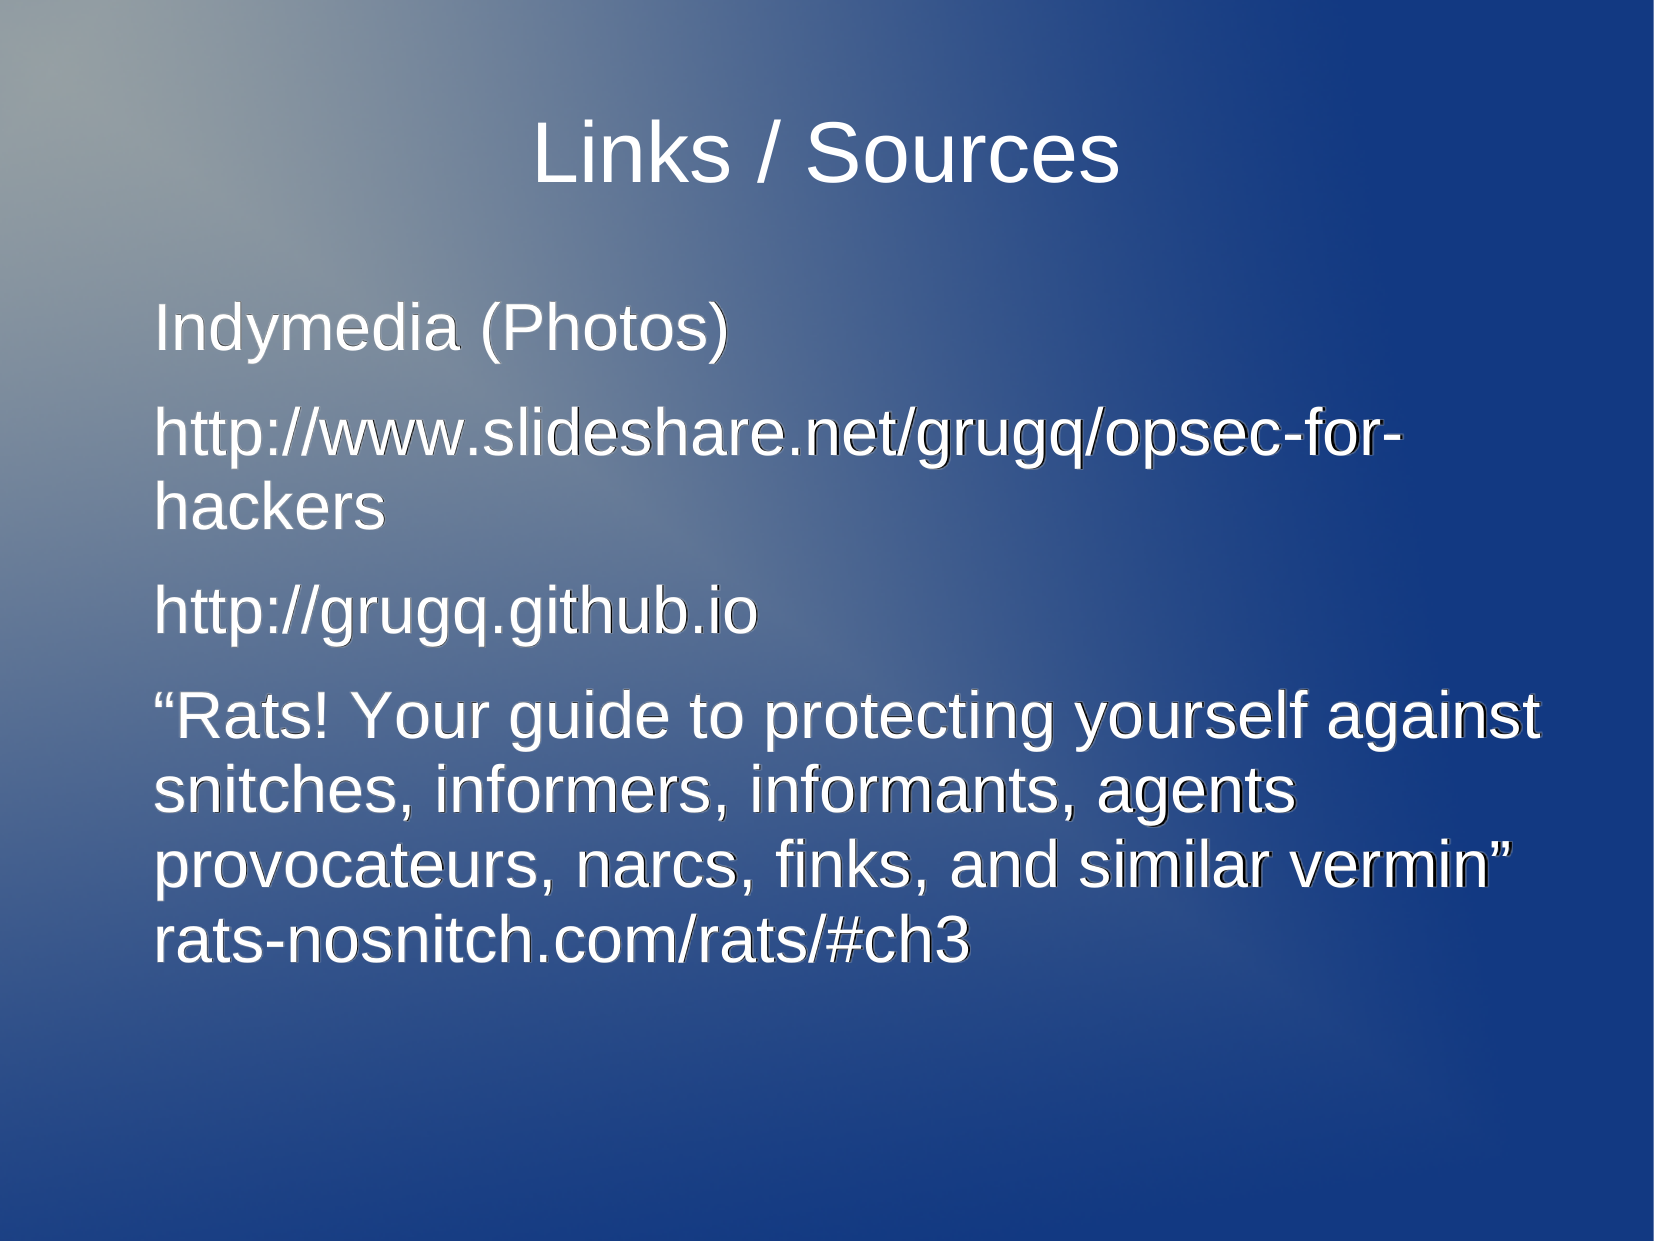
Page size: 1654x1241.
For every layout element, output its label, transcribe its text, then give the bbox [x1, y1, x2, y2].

picture [0, 0, 1654, 1241]
list Indymedia (Photos) http://www.slideshare.net/grugq/opsec-for-hackers http://grugq.github.io “Rats! Your guide to protecting yourself against snitches, informers, informants, agents provocateurs, narcs, finks, and similar vermin” rats-nosnitch.com/rats/#ch3 [82, 290, 1561, 977]
title Links / Sources [82, 49, 1571, 257]
